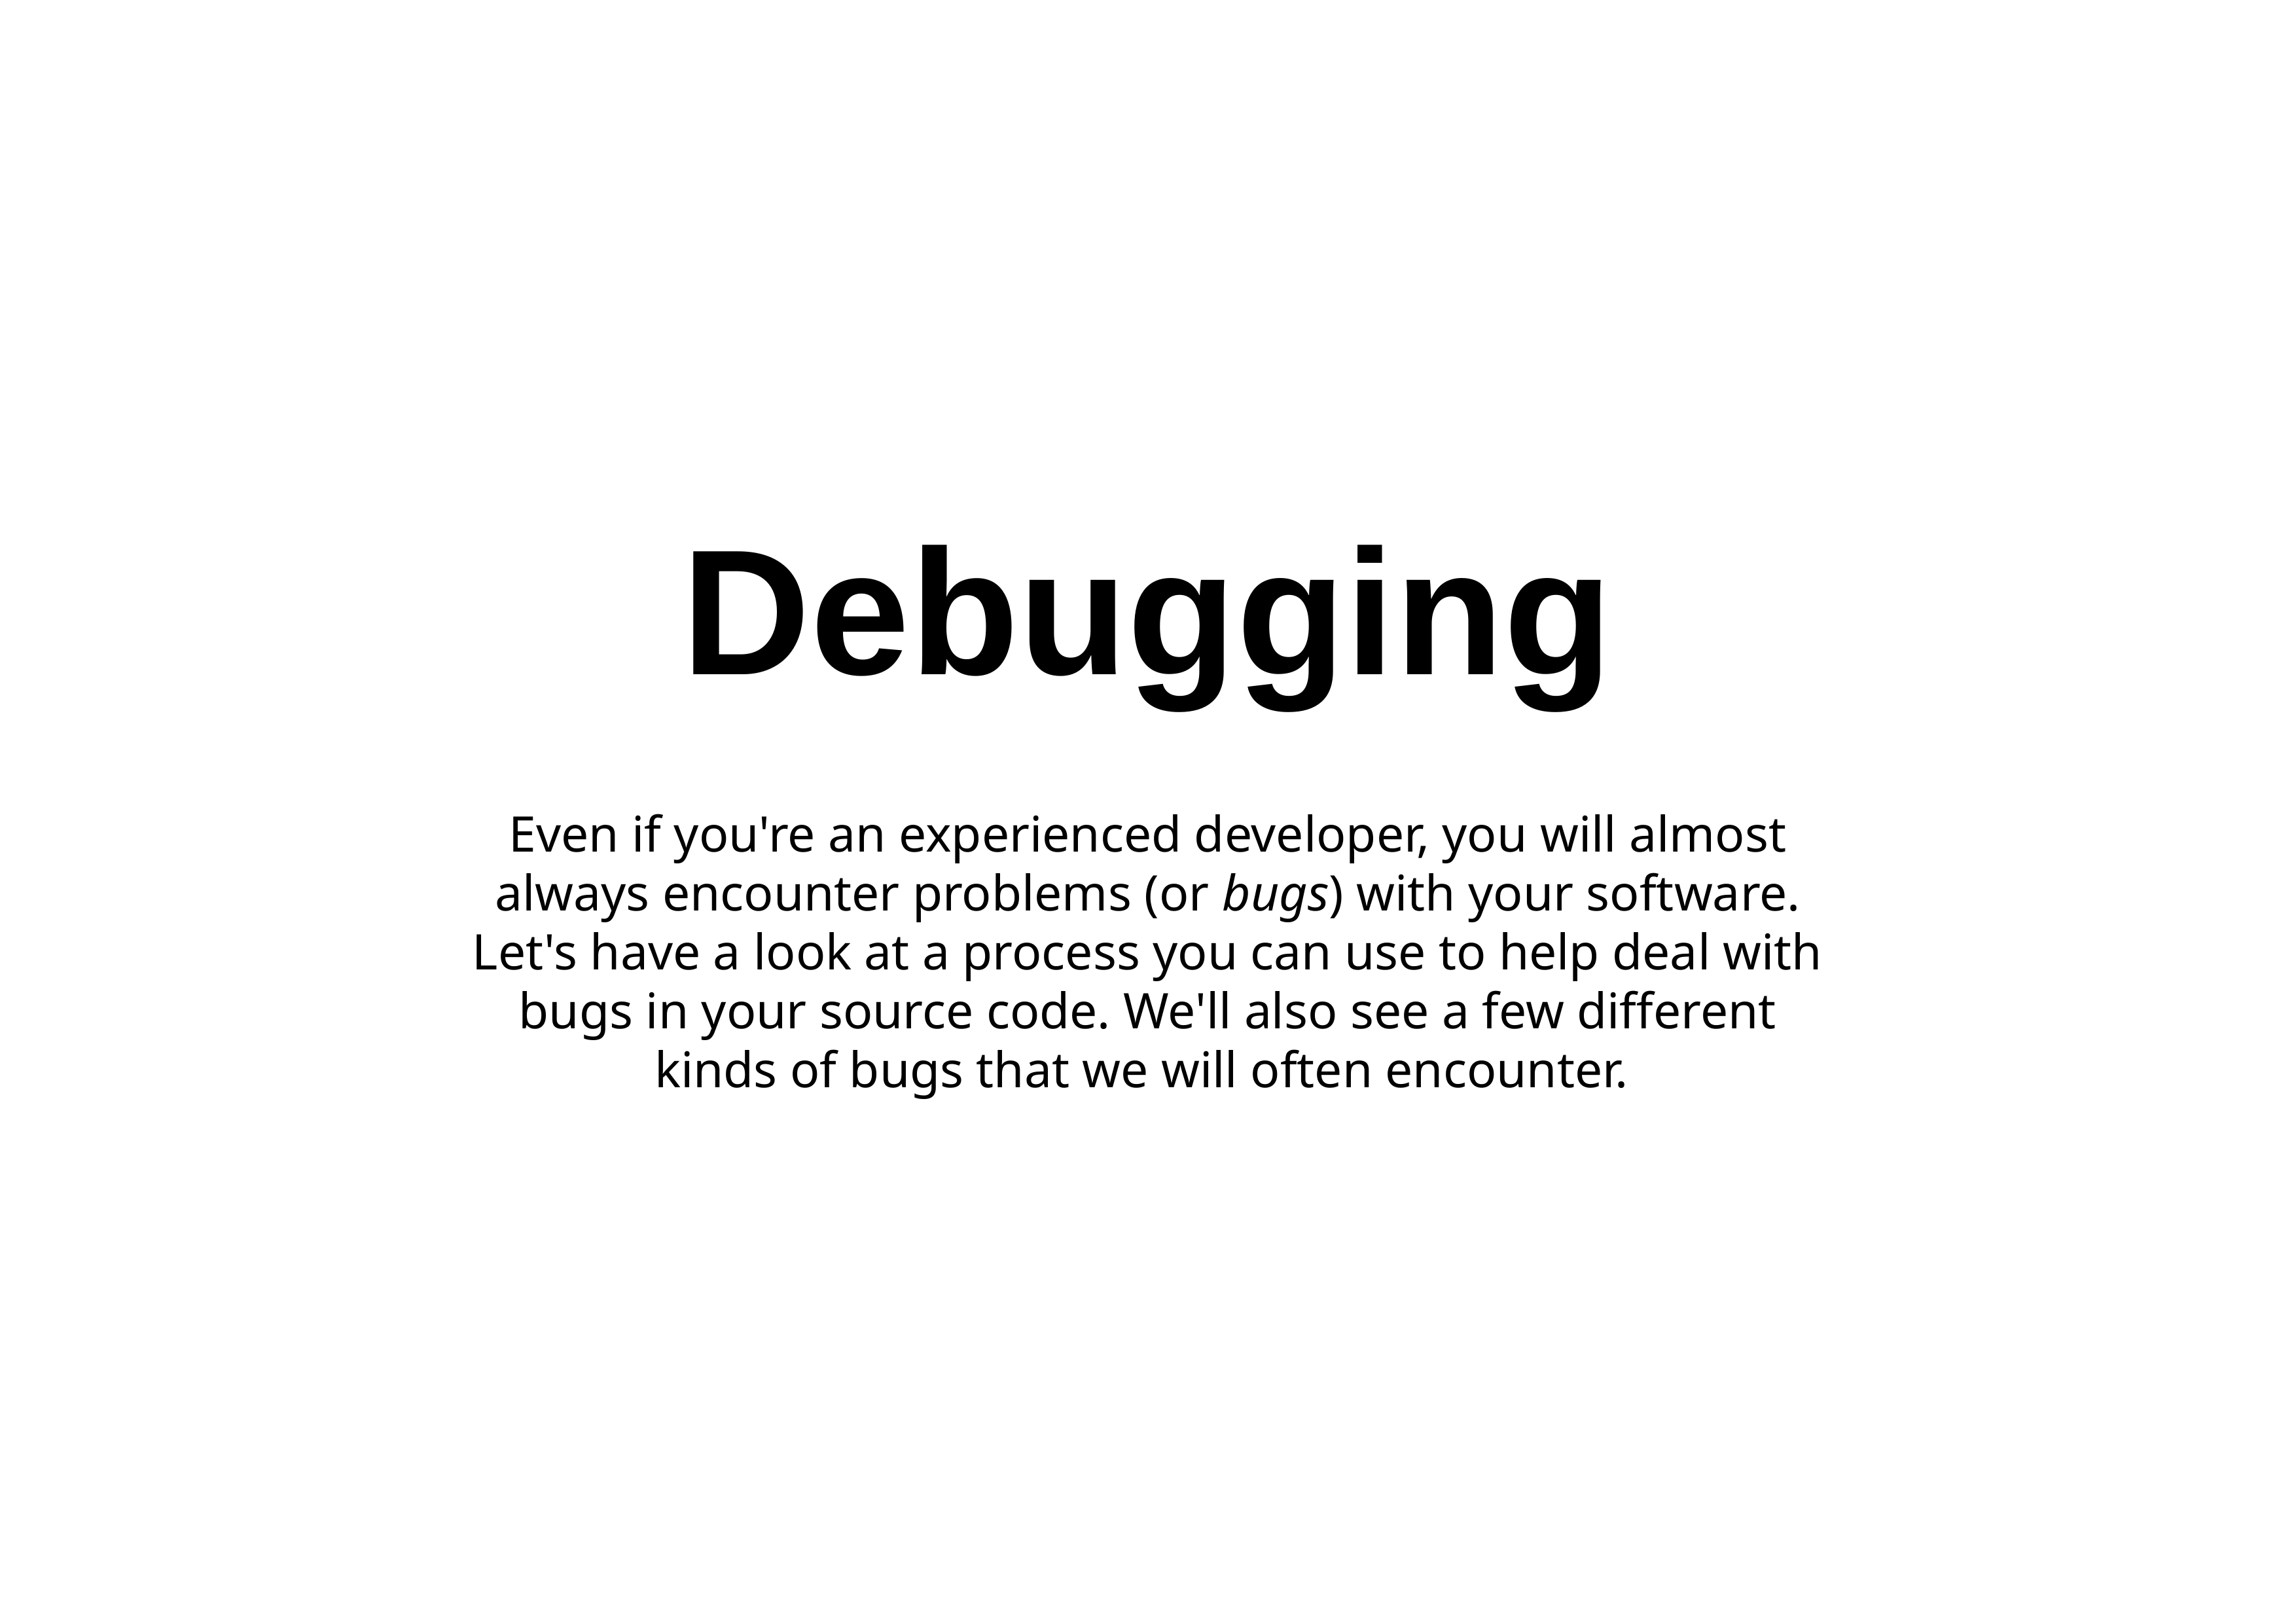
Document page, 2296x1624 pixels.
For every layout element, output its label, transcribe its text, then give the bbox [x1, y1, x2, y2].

title Debugging [78, 513, 2218, 694]
text_box Even if you're an experienced developer, you will almost always encounter problems (or bugs) with your software. Let's have a look at a process you can use to help deal with bugs in your source code. We'll also see a few different kinds of bugs that we will often encounter. [456, 793, 1840, 1108]
